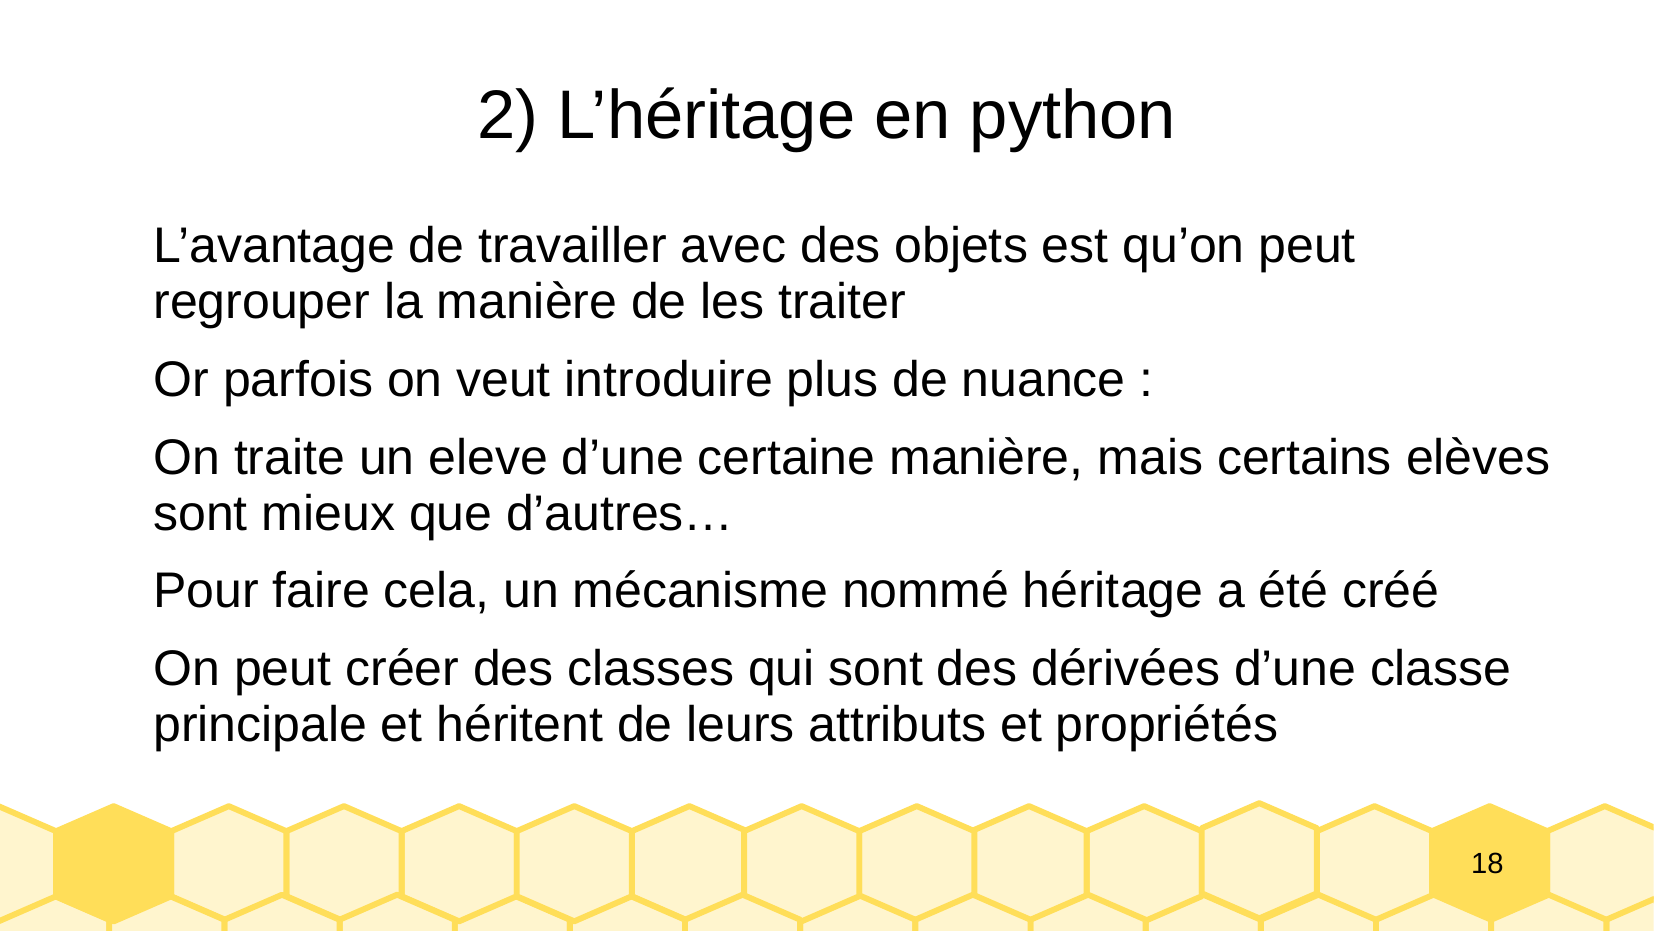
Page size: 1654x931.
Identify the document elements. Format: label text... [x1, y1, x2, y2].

list L’avantage de travailler avec des objets est qu’on peut regrouper la manière de les traiter Or parfois on veut introduire plus de nuance : On traite un eleve d’une certaine manière, mais certains elèves sont mieux que d’autres… Pour faire cela, un mécanisme nommé héritage a été créé On peut créer des classes qui sont des dérivées d’une classe principale et héritent de leurs attributs et propriétés [82, 217, 1571, 758]
title 2) L’héritage en python [82, 37, 1571, 193]
